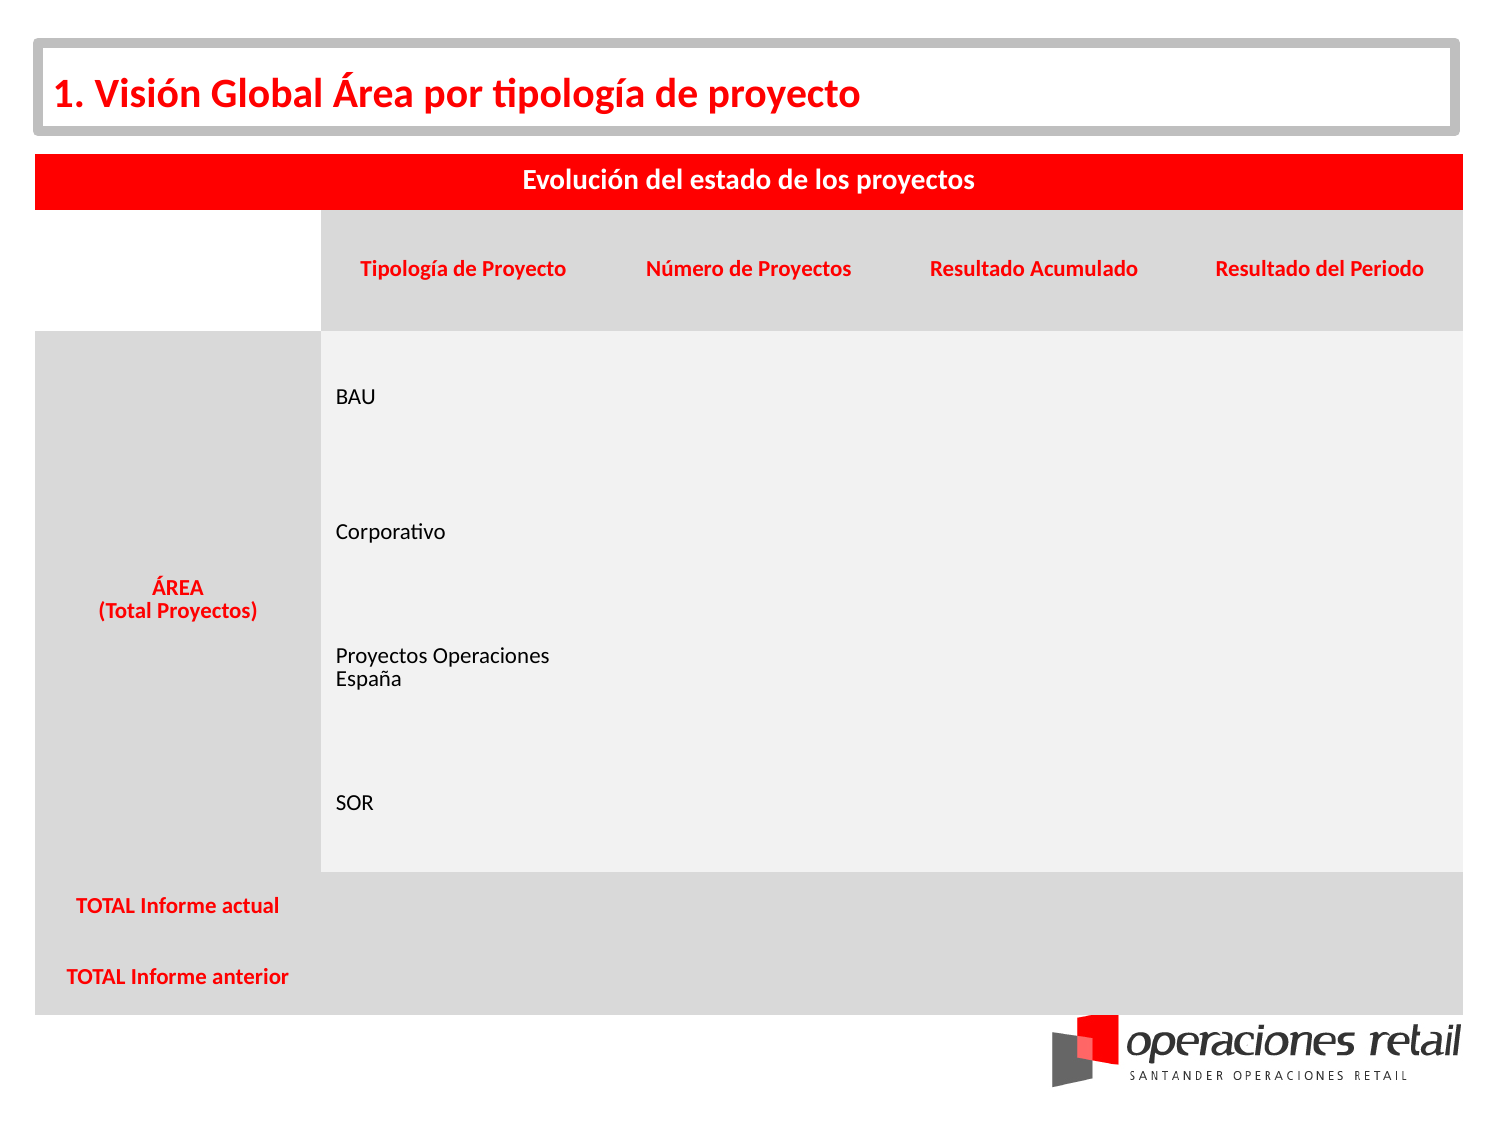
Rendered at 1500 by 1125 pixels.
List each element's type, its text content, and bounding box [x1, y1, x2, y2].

table_cell TOTAL Informe actual [35, 872, 321, 943]
table_cell BAU [321, 331, 606, 466]
table_cell [892, 737, 1177, 872]
table_cell [606, 466, 892, 601]
table_cell [892, 943, 1177, 1015]
table_cell [606, 601, 892, 737]
table_cell Número de Proyectos [606, 210, 892, 331]
table_cell [1177, 872, 1463, 943]
table_cell Resultado del Periodo [1177, 210, 1463, 331]
table_cell [606, 331, 892, 466]
table_cell [892, 331, 1177, 466]
table_cell [606, 737, 892, 872]
table_cell [892, 872, 1177, 943]
table_header Evolución del estado de los proyectos [35, 154, 1463, 210]
table_cell [1177, 943, 1463, 1015]
table_cell Proyectos Operaciones España [321, 601, 606, 737]
table_cell Corporativo [321, 466, 606, 601]
table_cell SOR [321, 737, 606, 872]
table_cell [1177, 737, 1463, 872]
table_cell [1177, 601, 1463, 737]
table_cell [35, 210, 321, 331]
table_cell [606, 872, 892, 943]
table_cell [892, 601, 1177, 737]
table_cell Tipología de Proyecto [321, 210, 606, 331]
text_box 1. Visión Global Área por tipología de proyecto [37, 42, 1455, 132]
table_cell [892, 466, 1177, 601]
picture [1041, 999, 1472, 1098]
table_cell Resultado Acumulado [892, 210, 1177, 331]
table_cell [1177, 331, 1463, 466]
table_cell TOTAL Informe anterior [35, 943, 321, 1015]
table_cell [606, 943, 892, 1015]
table_cell [1177, 466, 1463, 601]
table_cell ÁREA (Total Proyectos) [35, 331, 321, 872]
table_cell [321, 943, 606, 1015]
table_cell [321, 872, 606, 943]
